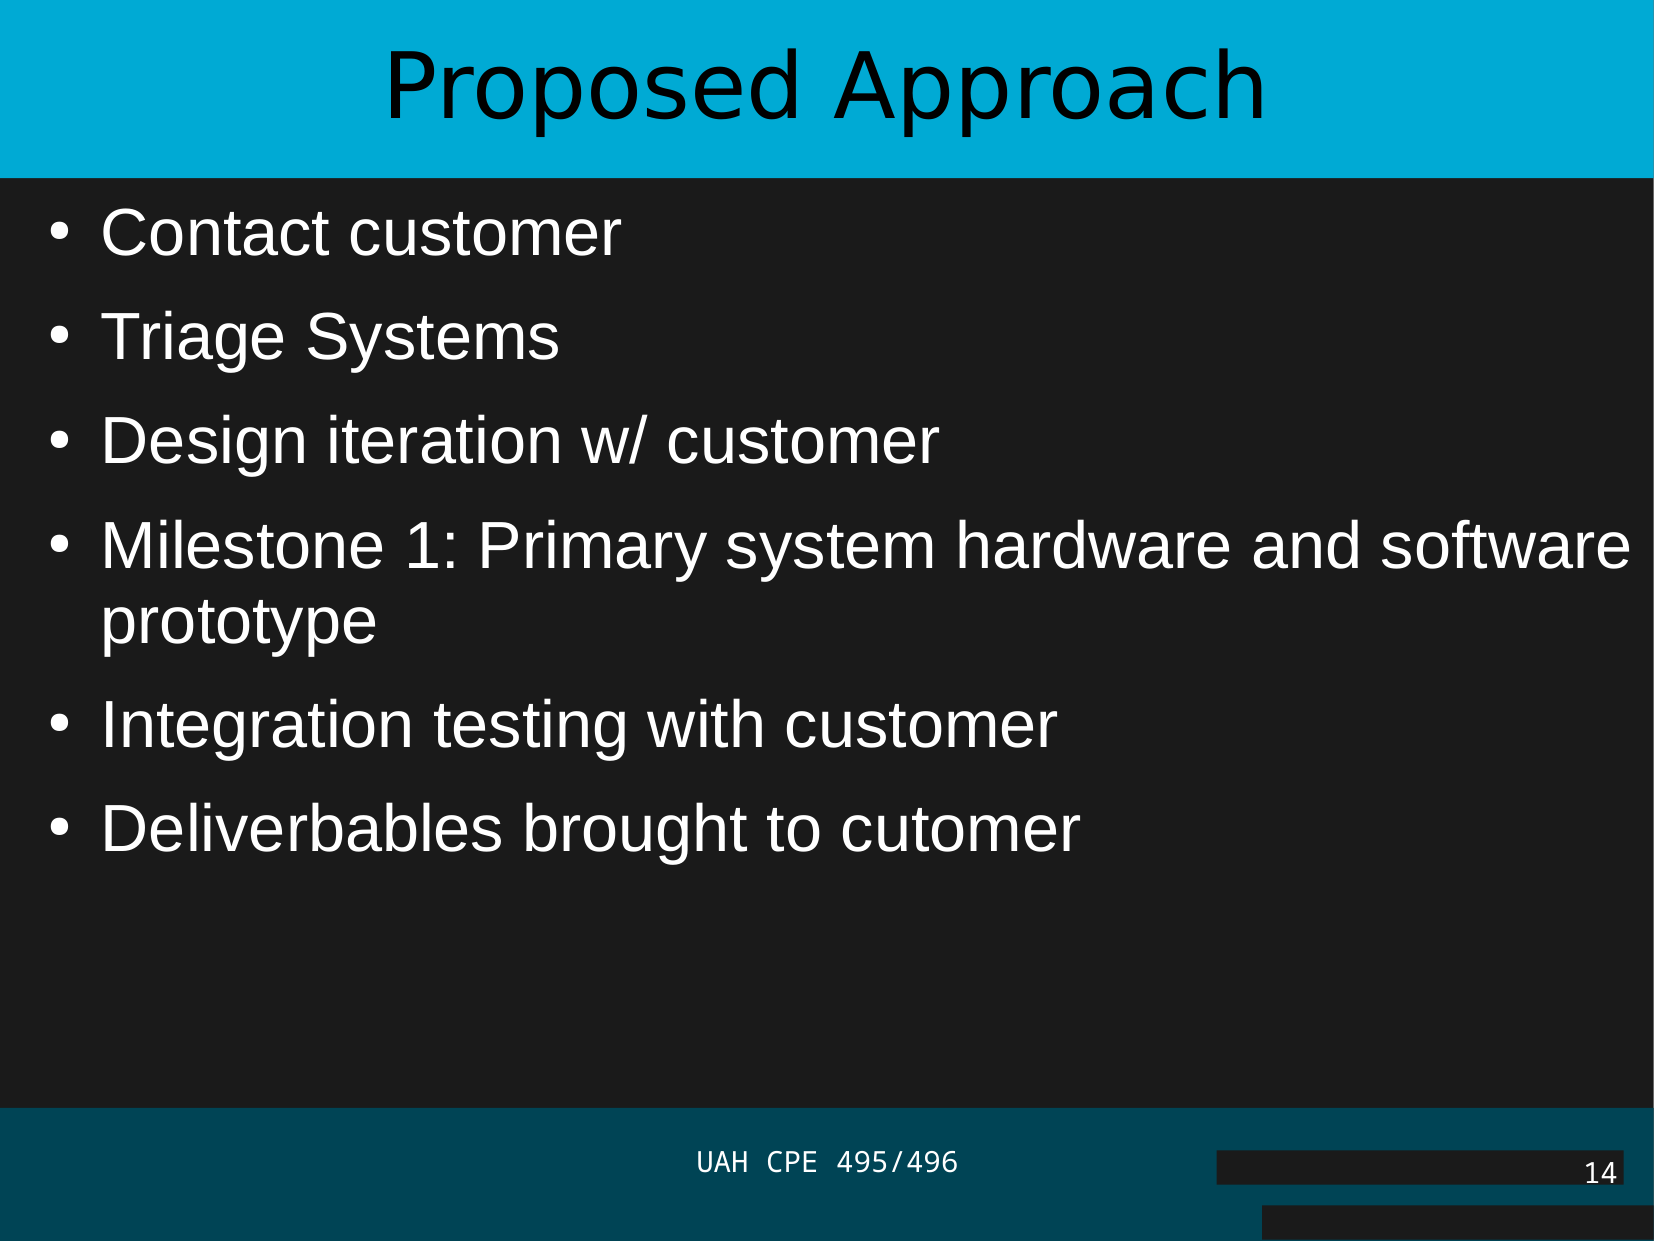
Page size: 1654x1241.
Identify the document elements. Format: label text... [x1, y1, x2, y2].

title Proposed Approach [82, 8, 1571, 166]
list Contact customer Triage Systems Design iteration w/ customer Milestone 1: Primary system hardware and software prototype Integration testing with customer Deliverbables brought to cutomer [30, 195, 1636, 1096]
